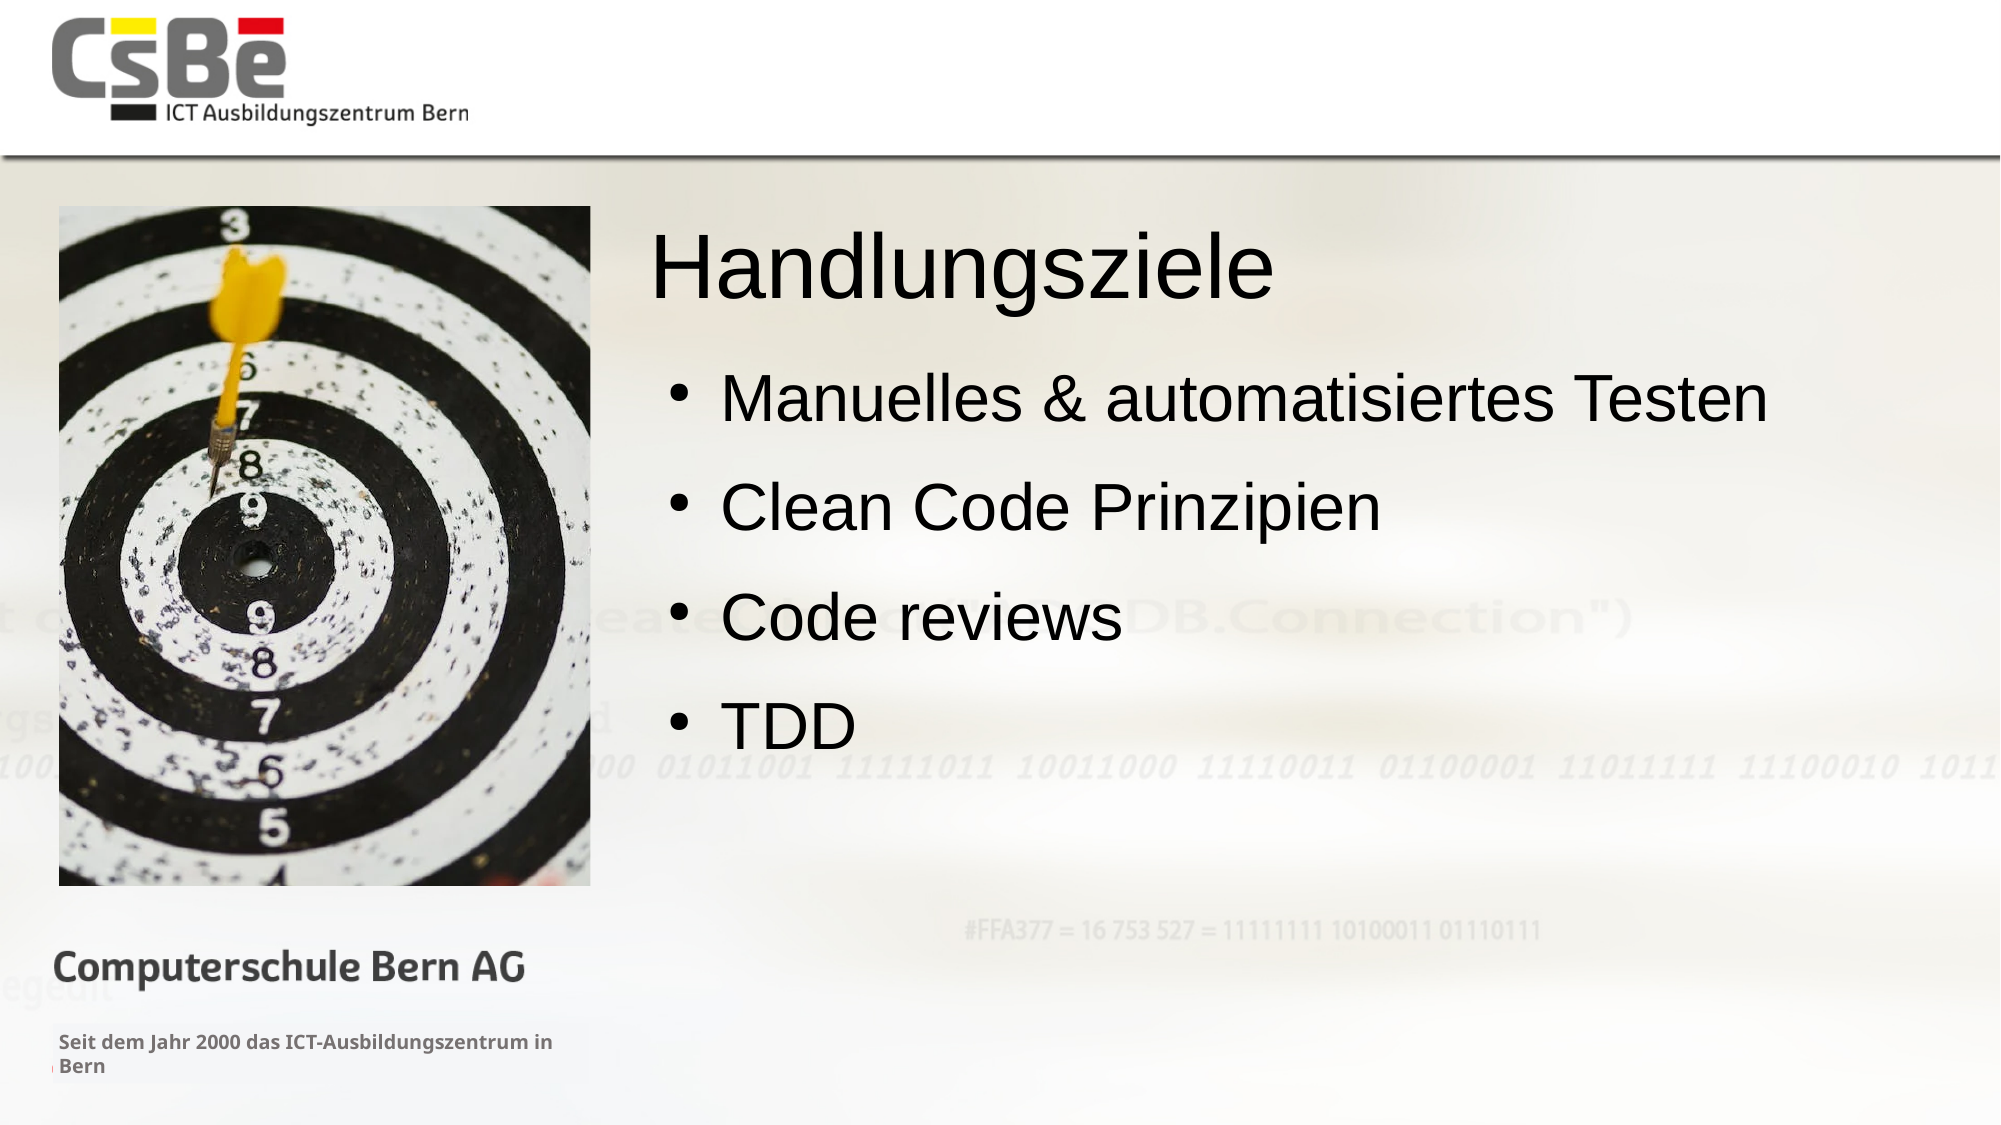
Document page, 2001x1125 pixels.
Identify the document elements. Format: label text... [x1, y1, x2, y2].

list Handlungsziele [649, 206, 1949, 384]
picture [0, 0, 2001, 1125]
list Manuelles & automatisiertes Testen Clean Code Prinzipien Code reviews TDD [649, 384, 1949, 1004]
